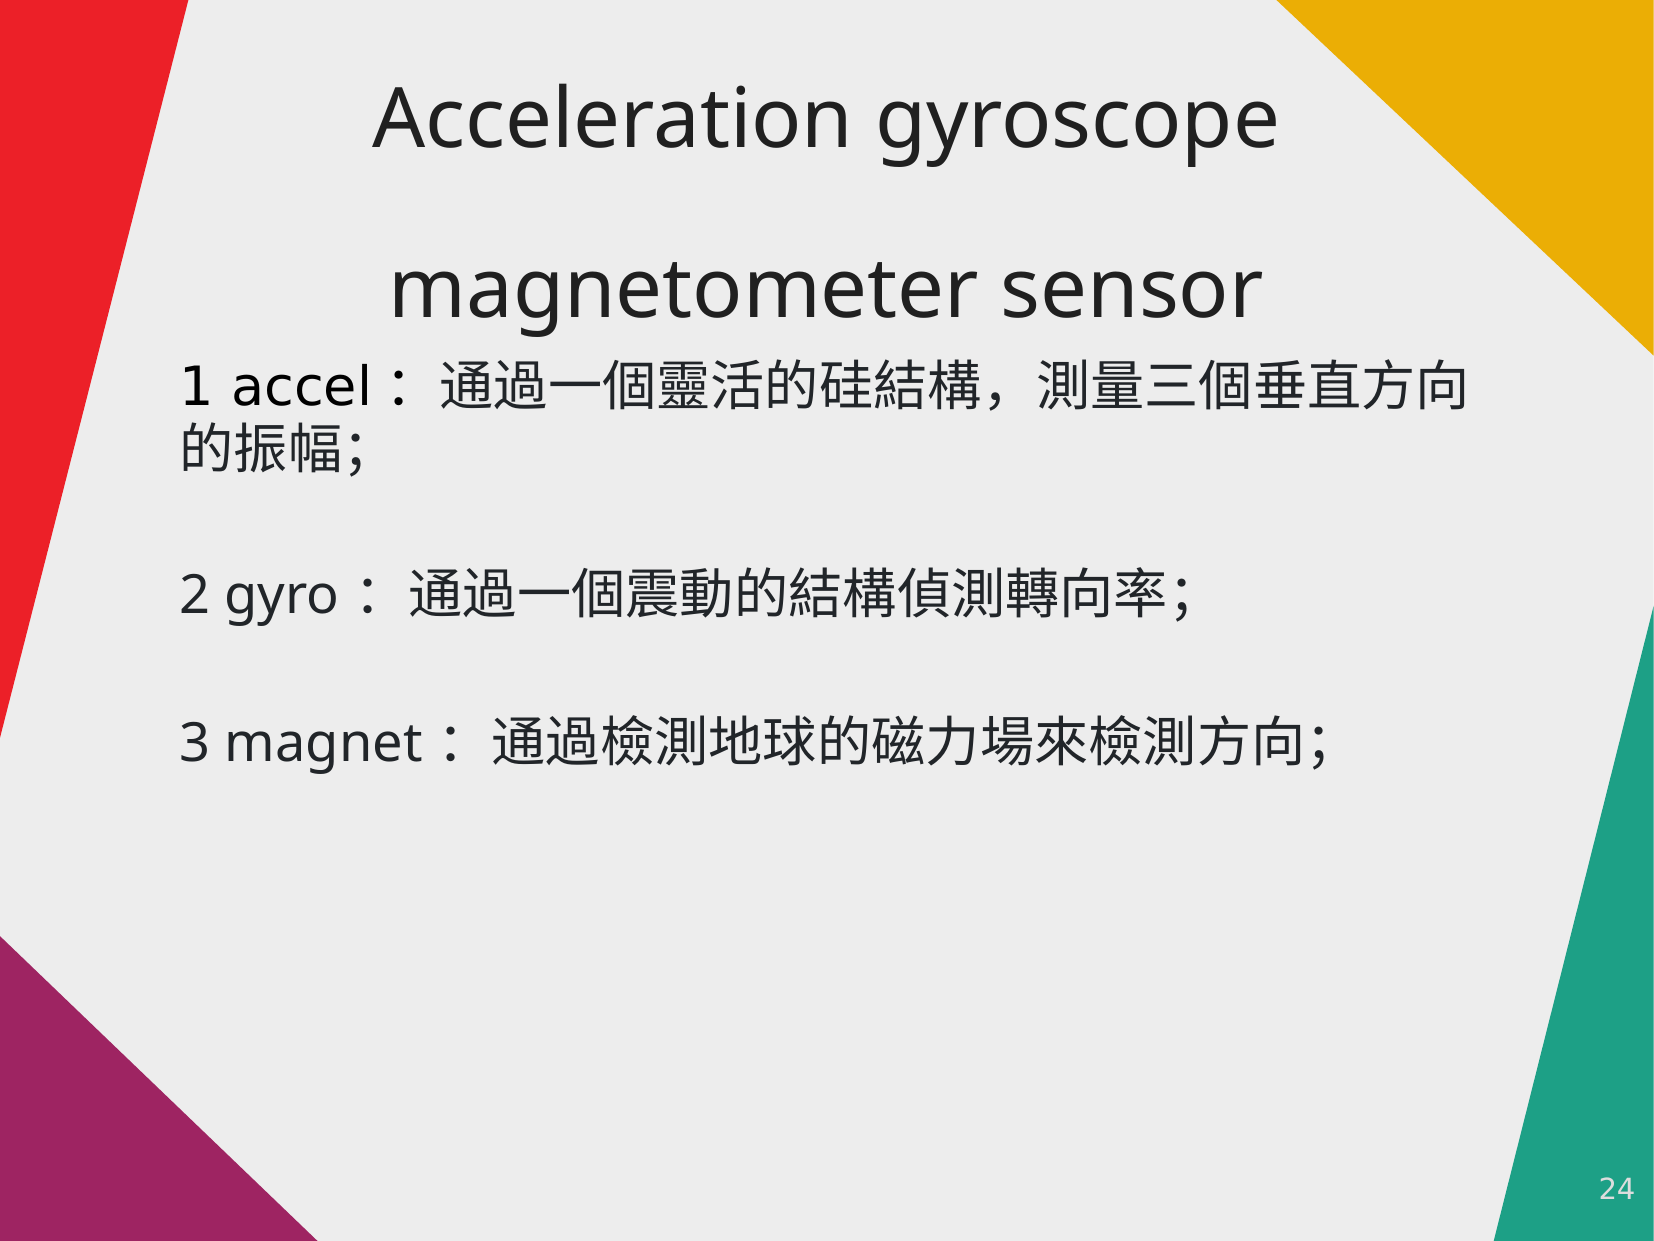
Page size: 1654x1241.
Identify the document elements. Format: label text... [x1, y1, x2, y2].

text_box 1 accel：通過一個靈活的硅結構，測量三個垂直方向的振幅； 2 gyro：通過一個震動的結構偵測轉向率； 3 magnet：通過檢測地球的磁力場來檢測方向； [165, 348, 1516, 1036]
title Acceleration gyroscope magnetometer sensor [114, 26, 1539, 318]
